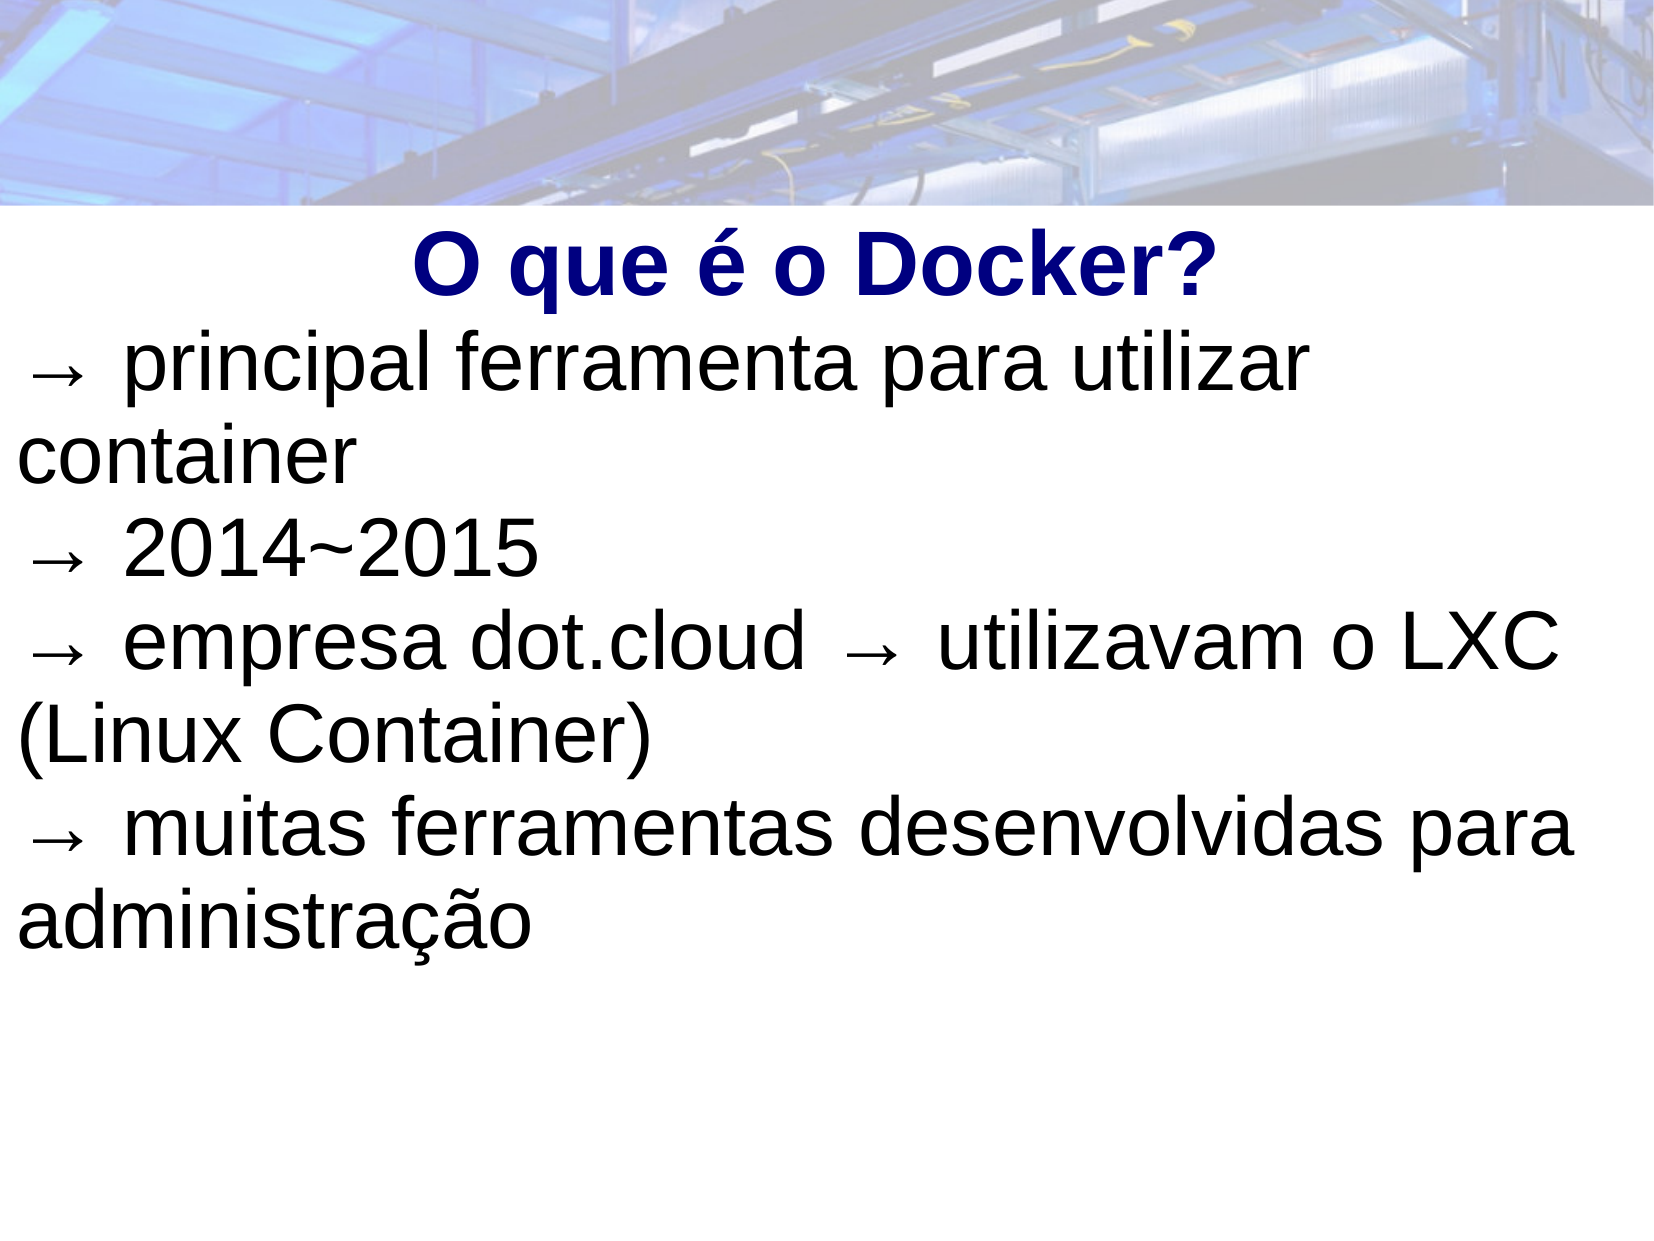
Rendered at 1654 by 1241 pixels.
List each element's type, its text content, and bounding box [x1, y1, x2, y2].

picture [0, 0, 1654, 1241]
text_box O que é o Docker? → principal ferramenta para utilizar container → 2014~2015 → empresa dot.cloud → utilizavam o LXC (Linux Container) → muitas ferramentas desenvolvidas para administração [1, 205, 1632, 1241]
